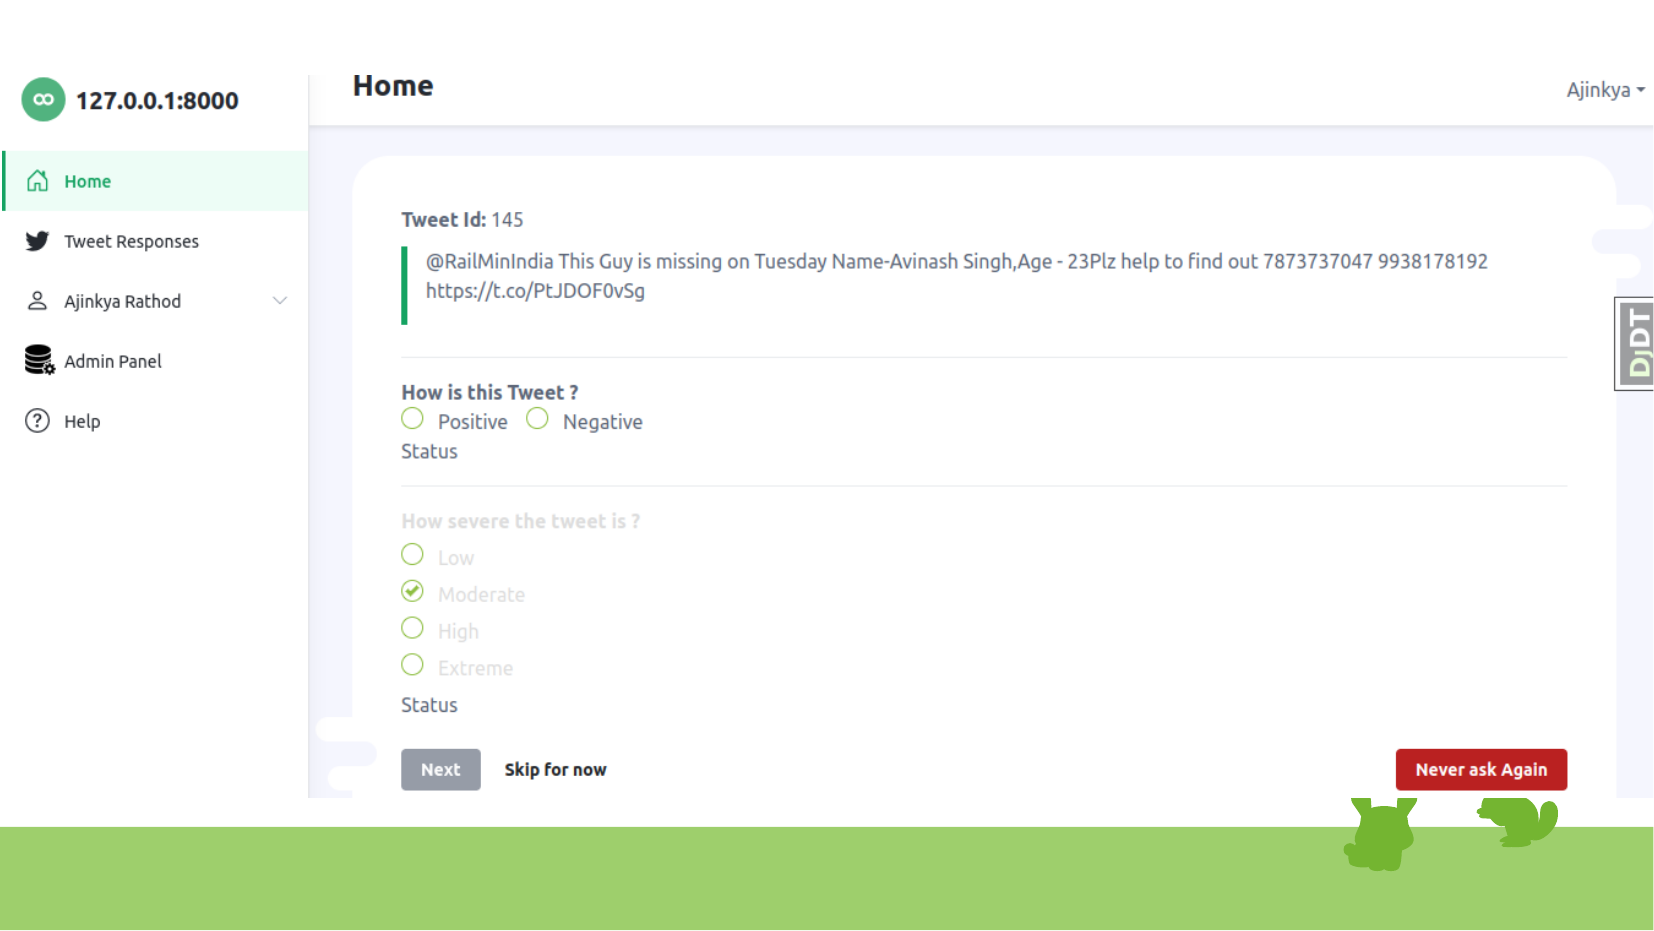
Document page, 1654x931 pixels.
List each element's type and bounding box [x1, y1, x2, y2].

picture [2, 75, 1654, 798]
